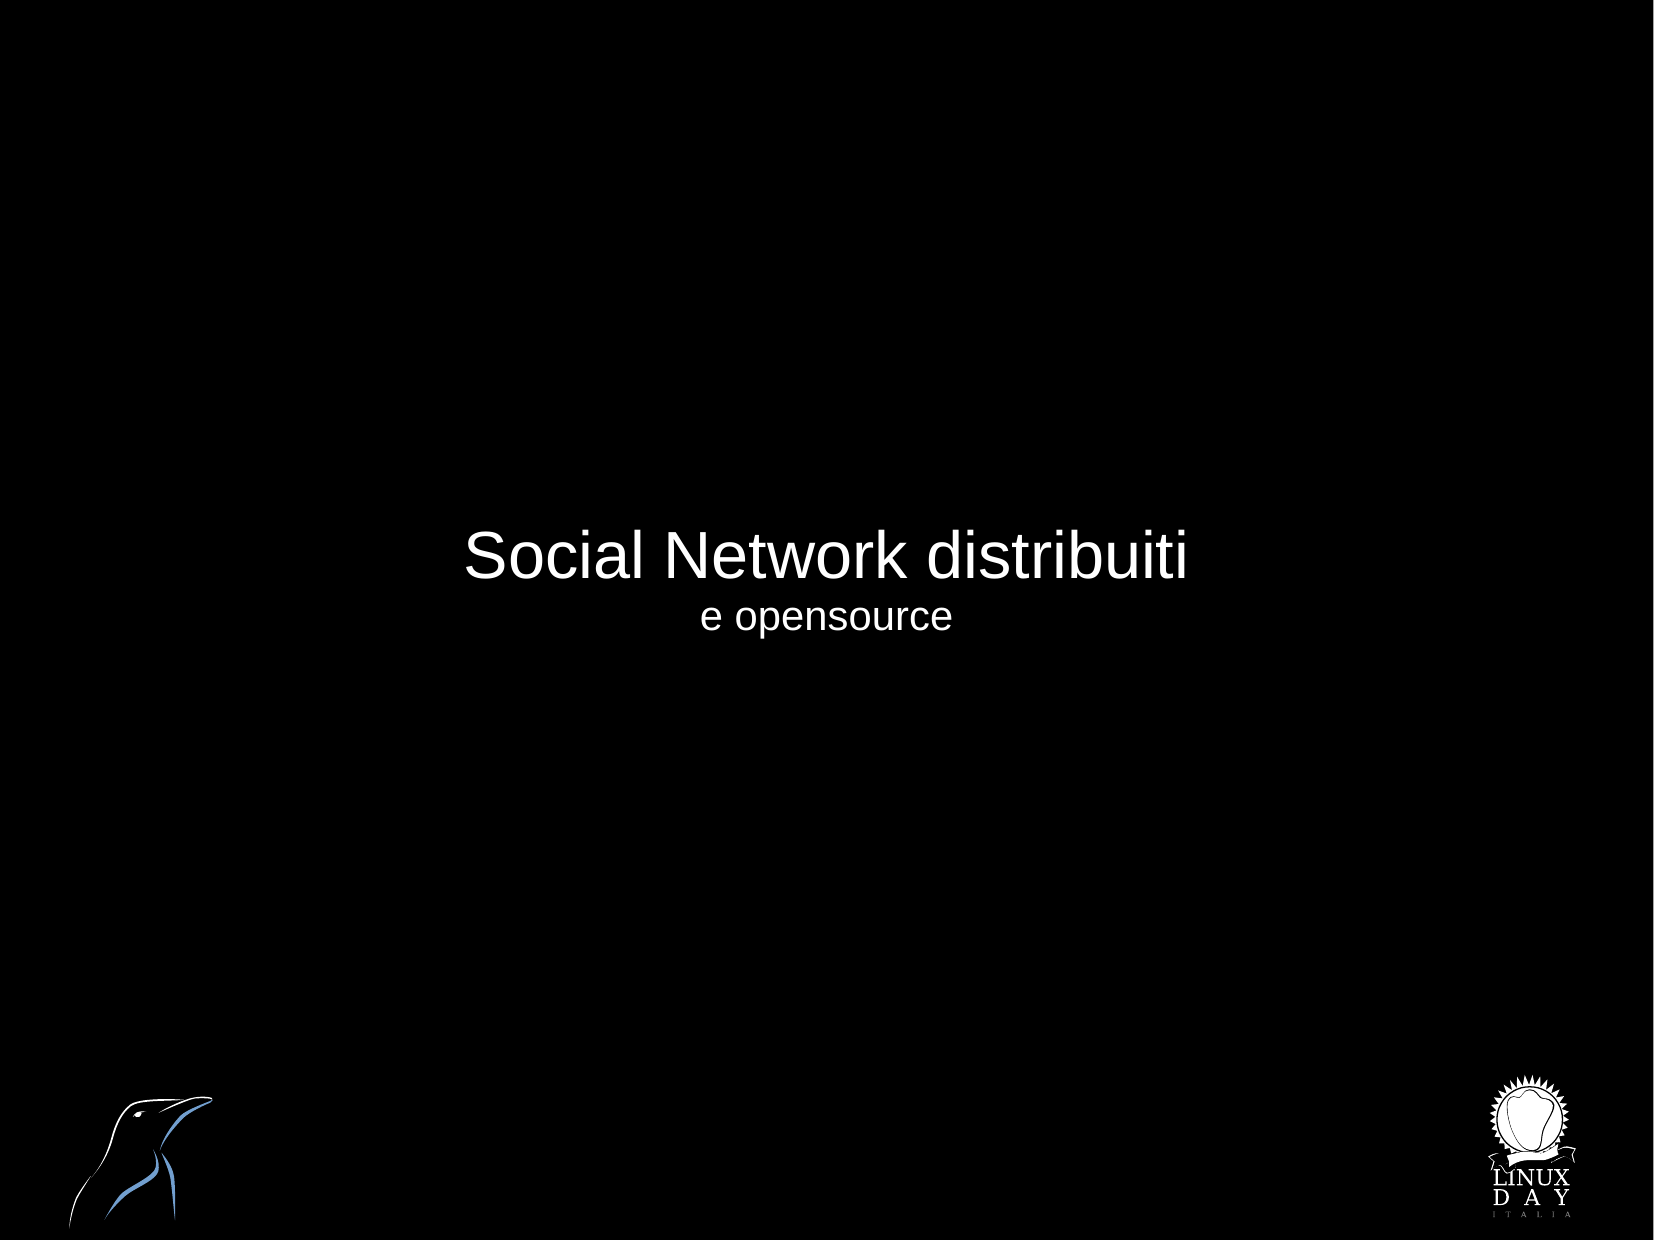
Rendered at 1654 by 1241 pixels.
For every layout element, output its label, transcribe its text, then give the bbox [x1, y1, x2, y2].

subtitle Social Network distribuiti e opensource [82, 49, 1571, 1109]
